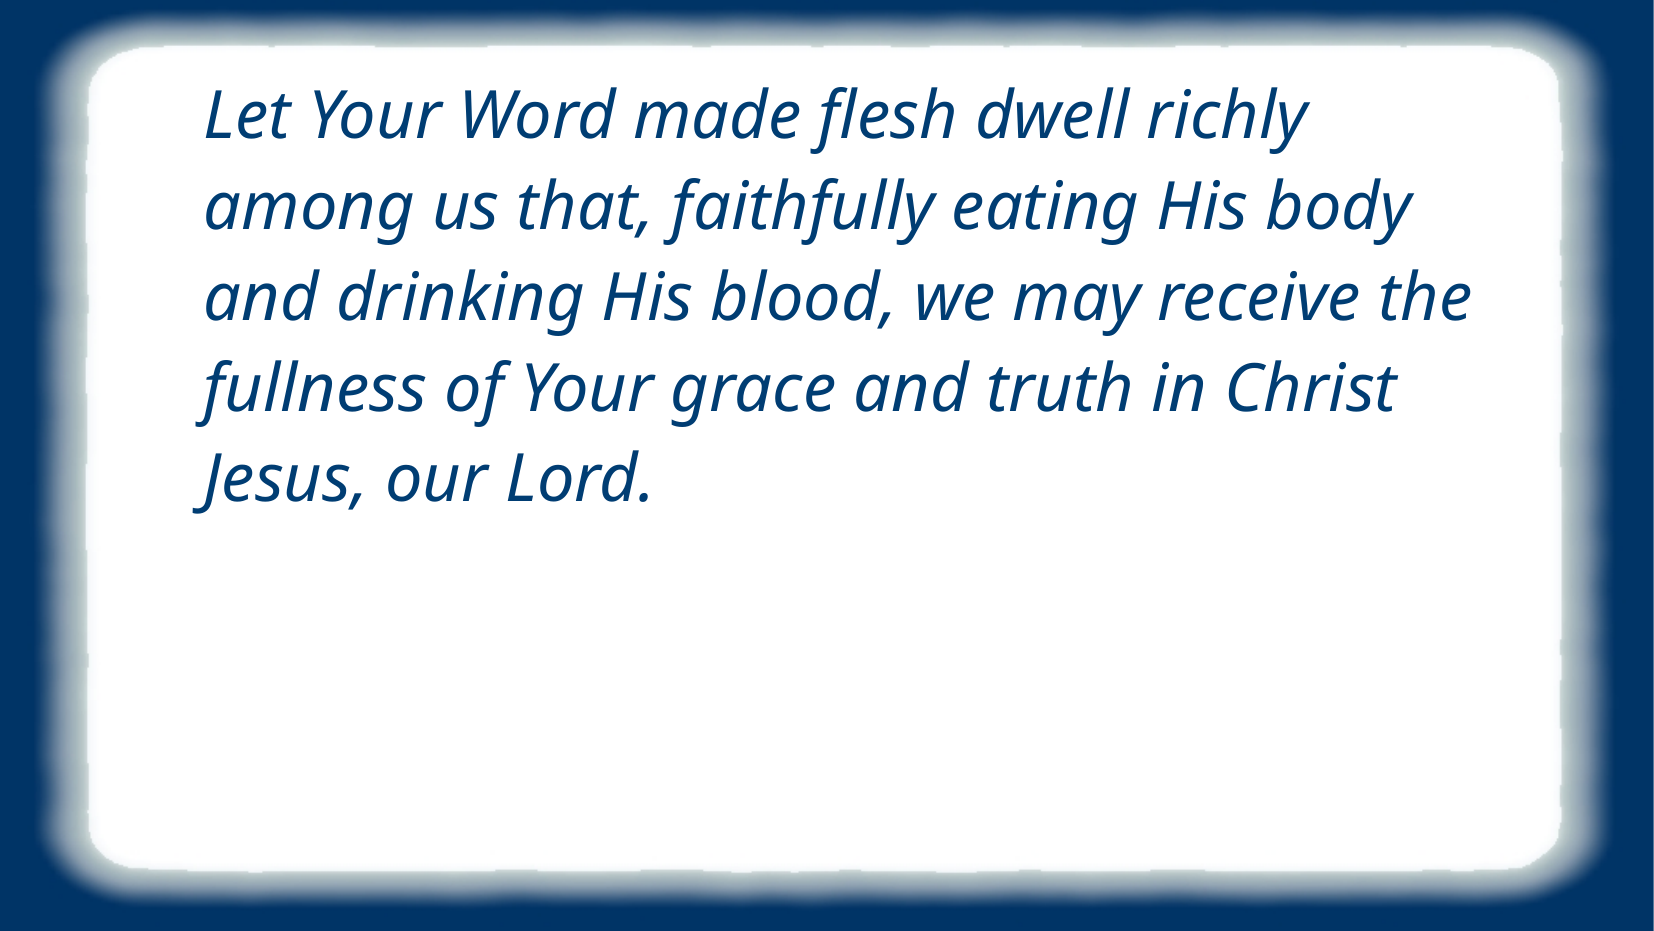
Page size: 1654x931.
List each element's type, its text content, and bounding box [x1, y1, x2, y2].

picture [0, 0, 1654, 931]
text_box Let Your Word made flesh dwell richly among us that, faithfully eating His body and drinking His blood, we may receive the fullness of Your grace and truth in Christ Jesus, our Lord. [120, 60, 1531, 519]
